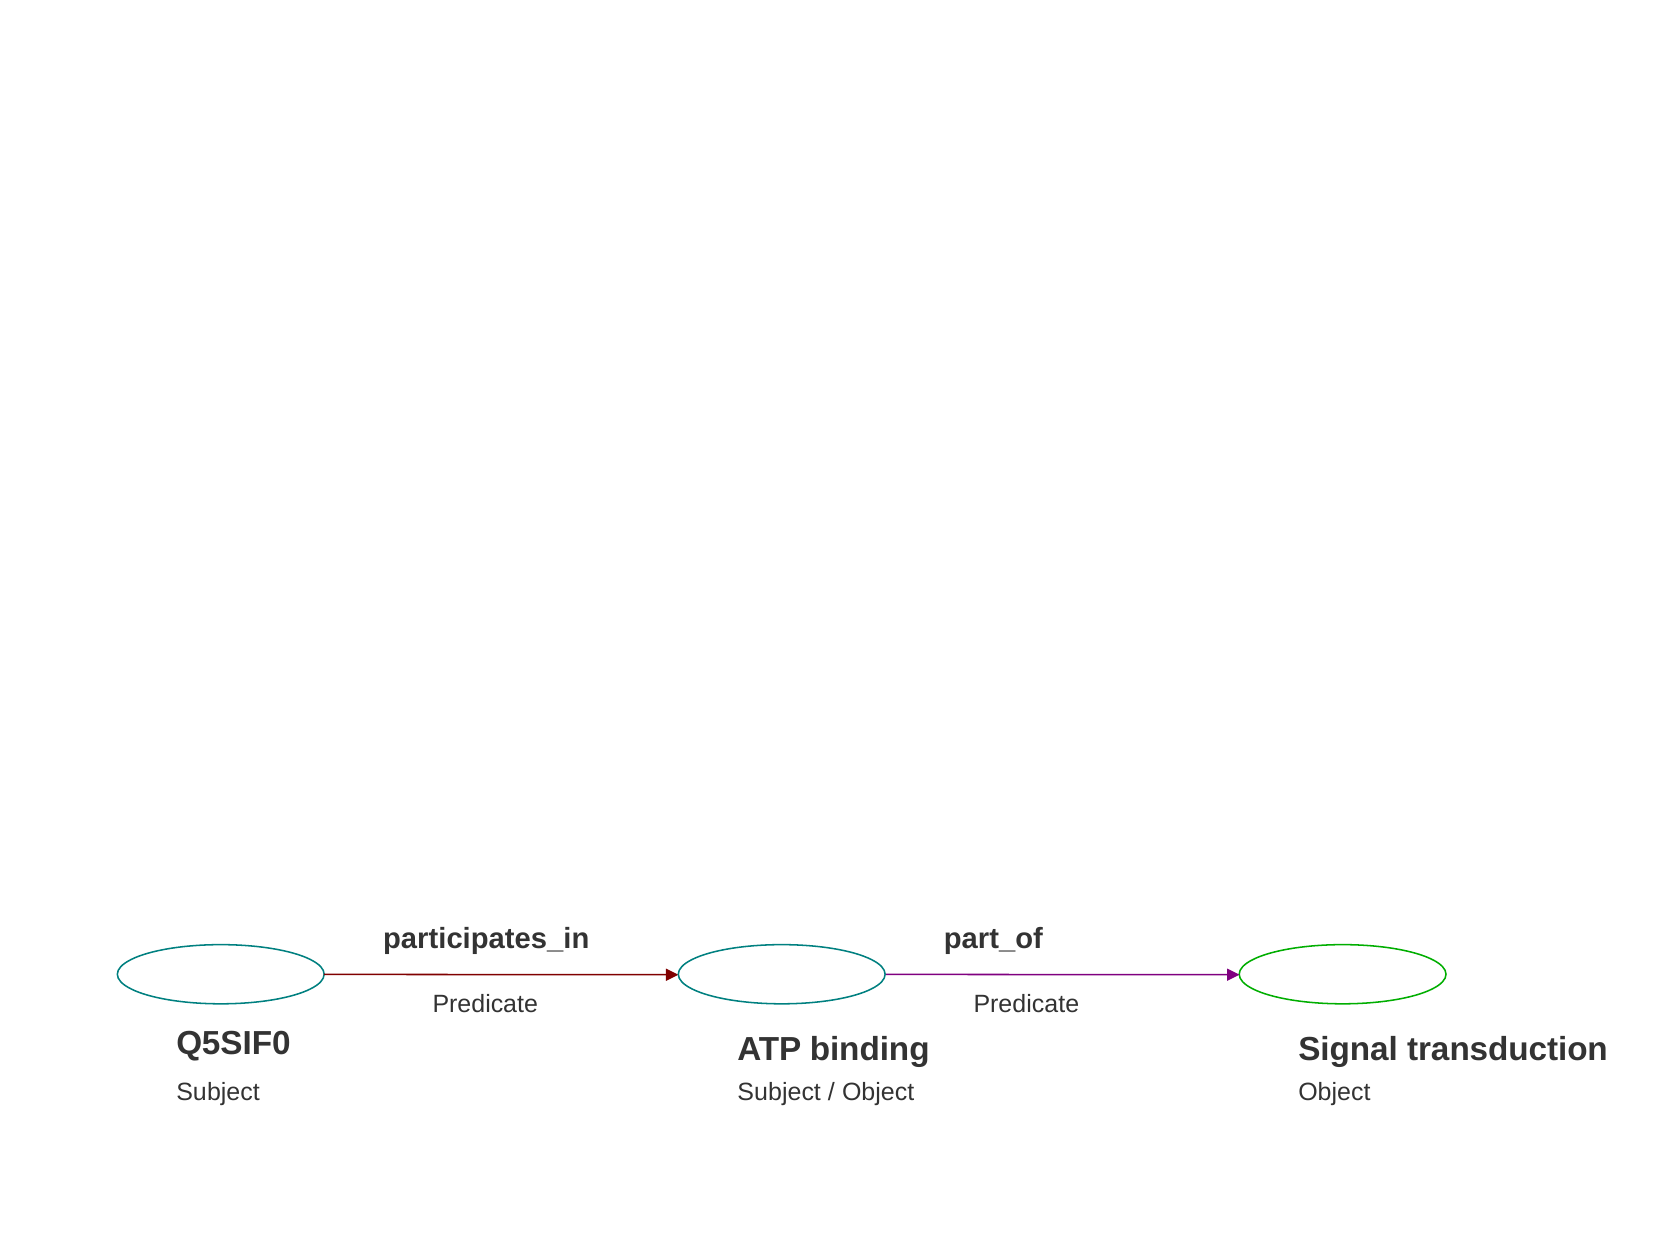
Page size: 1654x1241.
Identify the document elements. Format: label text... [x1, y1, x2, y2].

text_box part_of [943, 915, 1181, 963]
text_box Subject / Object [737, 1062, 944, 1123]
text_box Object [1298, 1062, 1427, 1123]
text_box Q5SIF0 [176, 1013, 304, 1062]
text_box Predicate [973, 974, 1102, 1034]
text_box Predicate [432, 974, 561, 1034]
text_box ATP binding [737, 1025, 974, 1073]
text_box participates_in [383, 915, 620, 963]
text_box Signal transduction [1298, 1025, 1630, 1073]
text_box Subject [176, 1062, 304, 1123]
